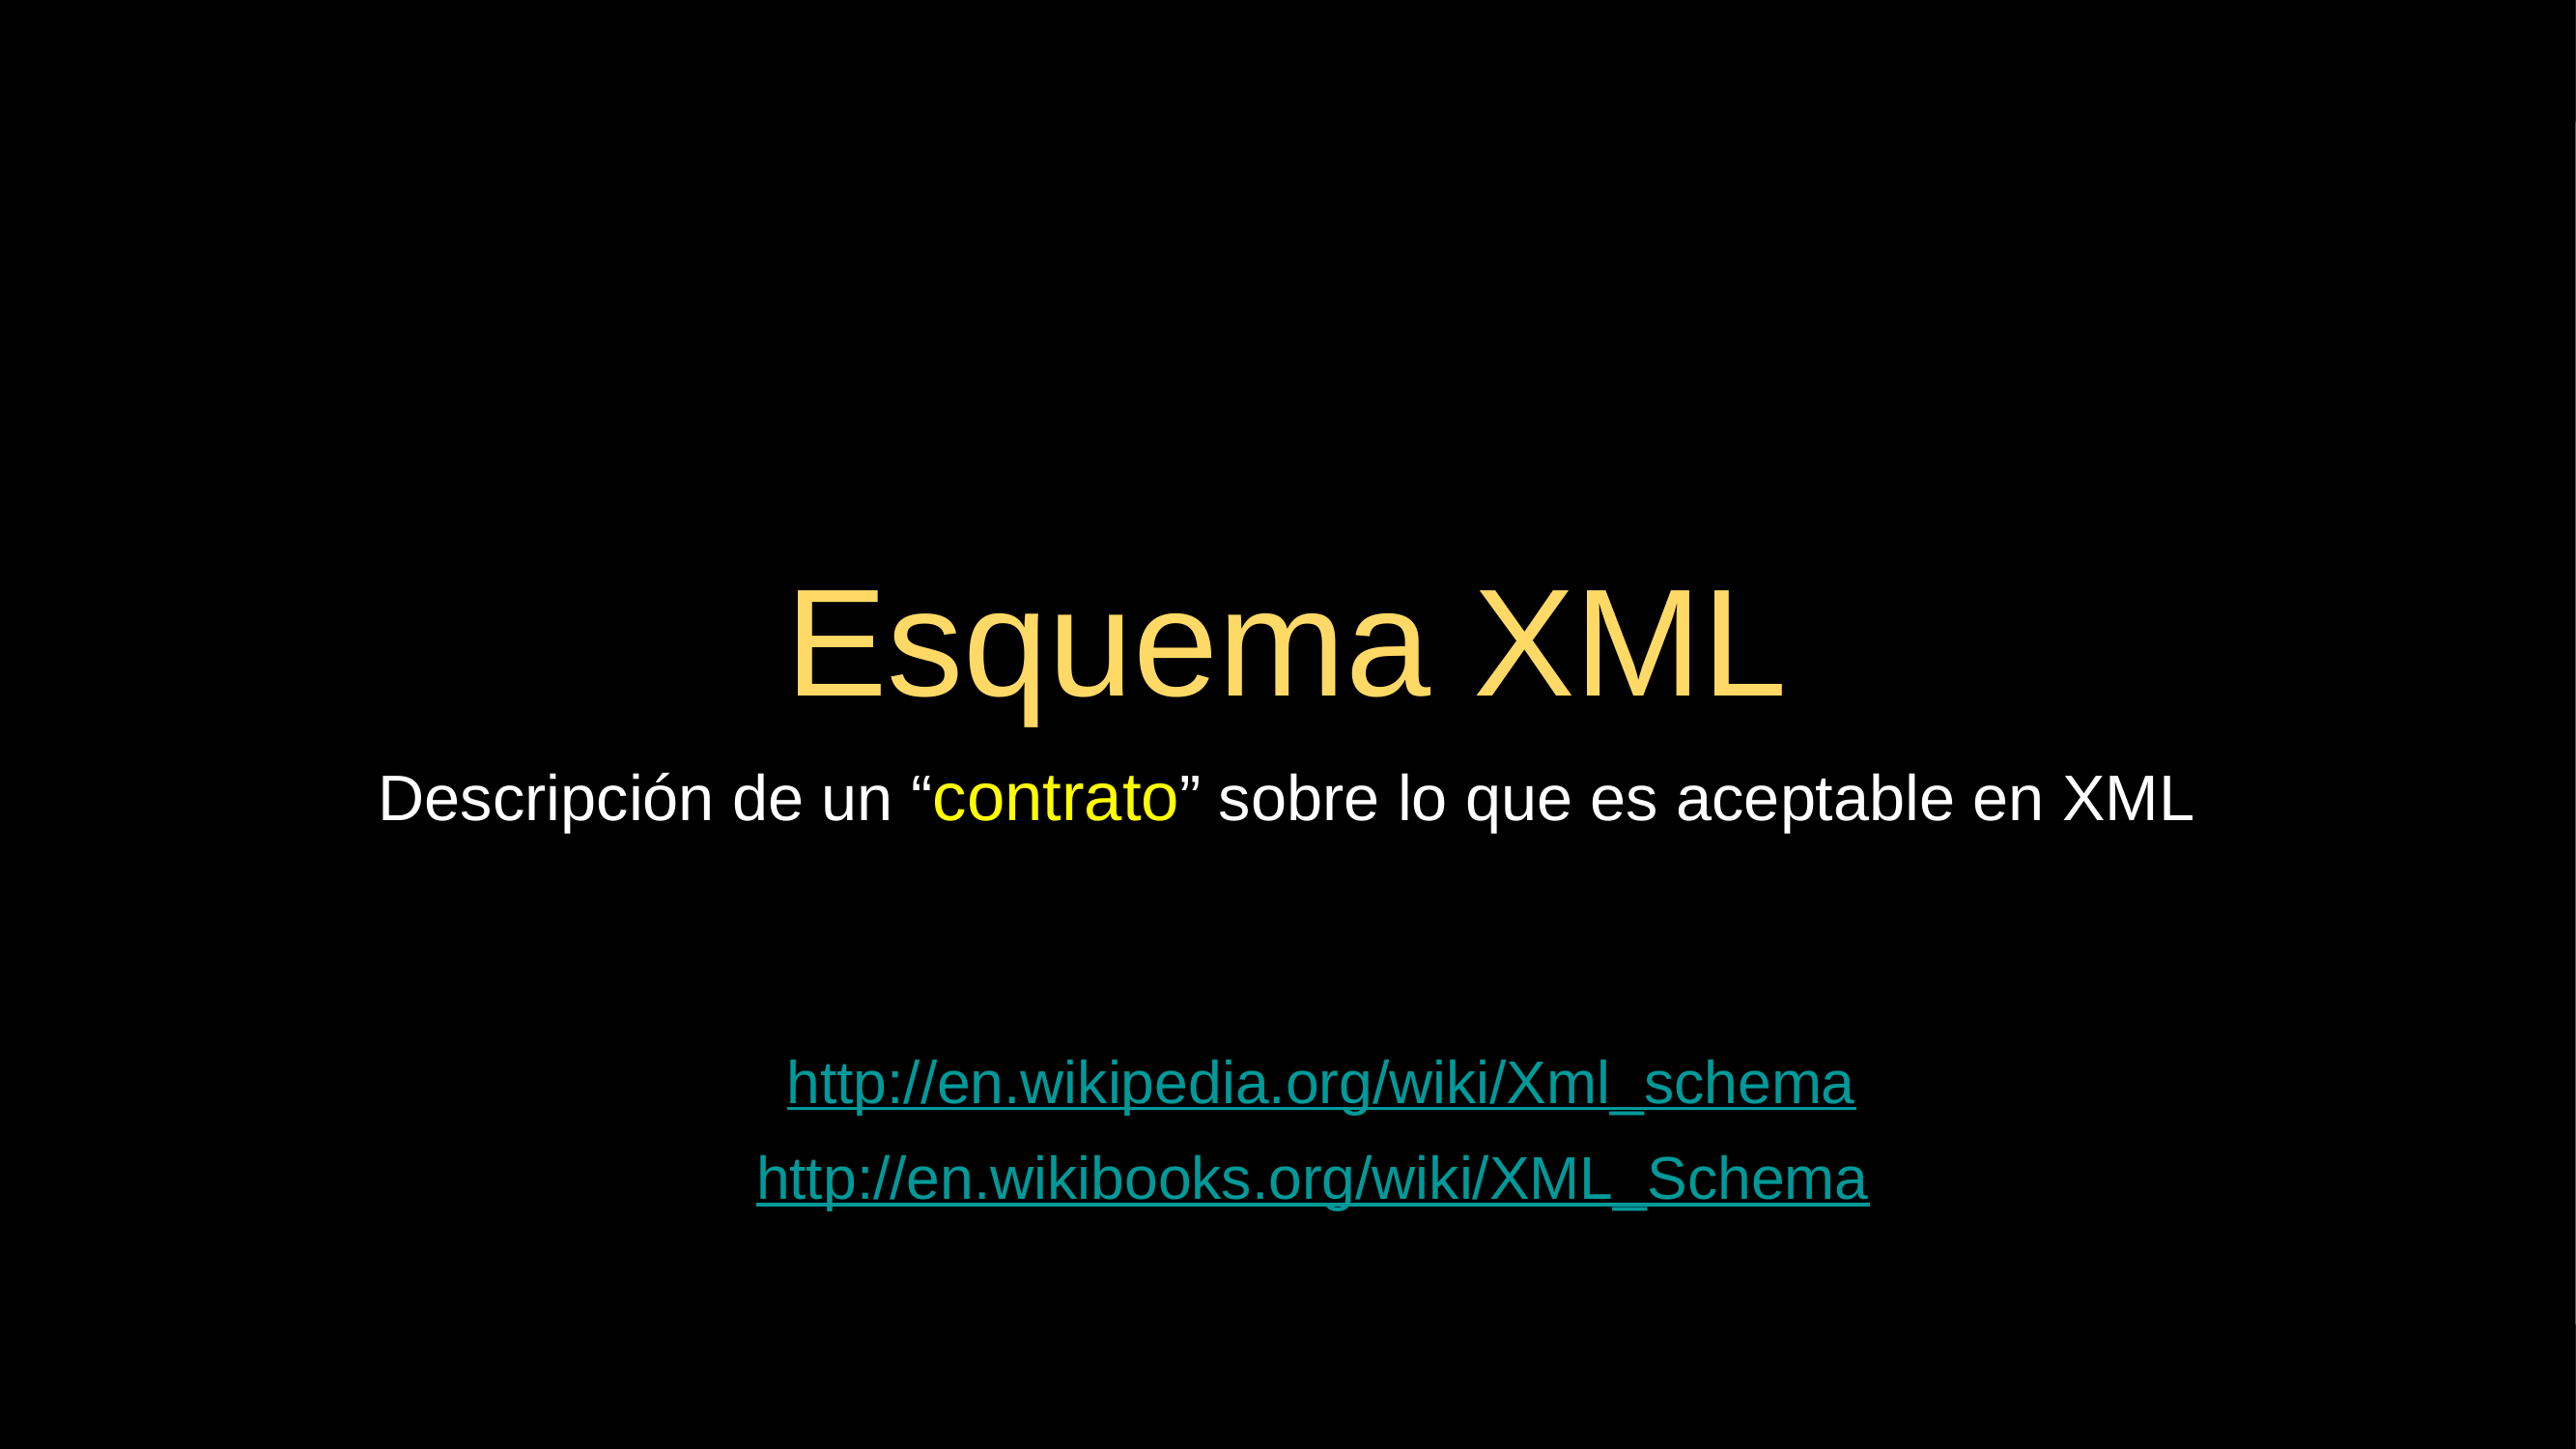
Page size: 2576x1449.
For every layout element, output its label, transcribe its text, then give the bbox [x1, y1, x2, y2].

text_box http://en.wikibooks.org/wiki/XML_Schema [609, 1125, 2017, 1225]
list Descripción de un “contrato” sobre lo que es aceptable en XML [183, 746, 2391, 914]
text_box http://en.wikipedia.org/wiki/Xml_schema [642, 1030, 2001, 1125]
title Esquema XML [183, 243, 2391, 733]
